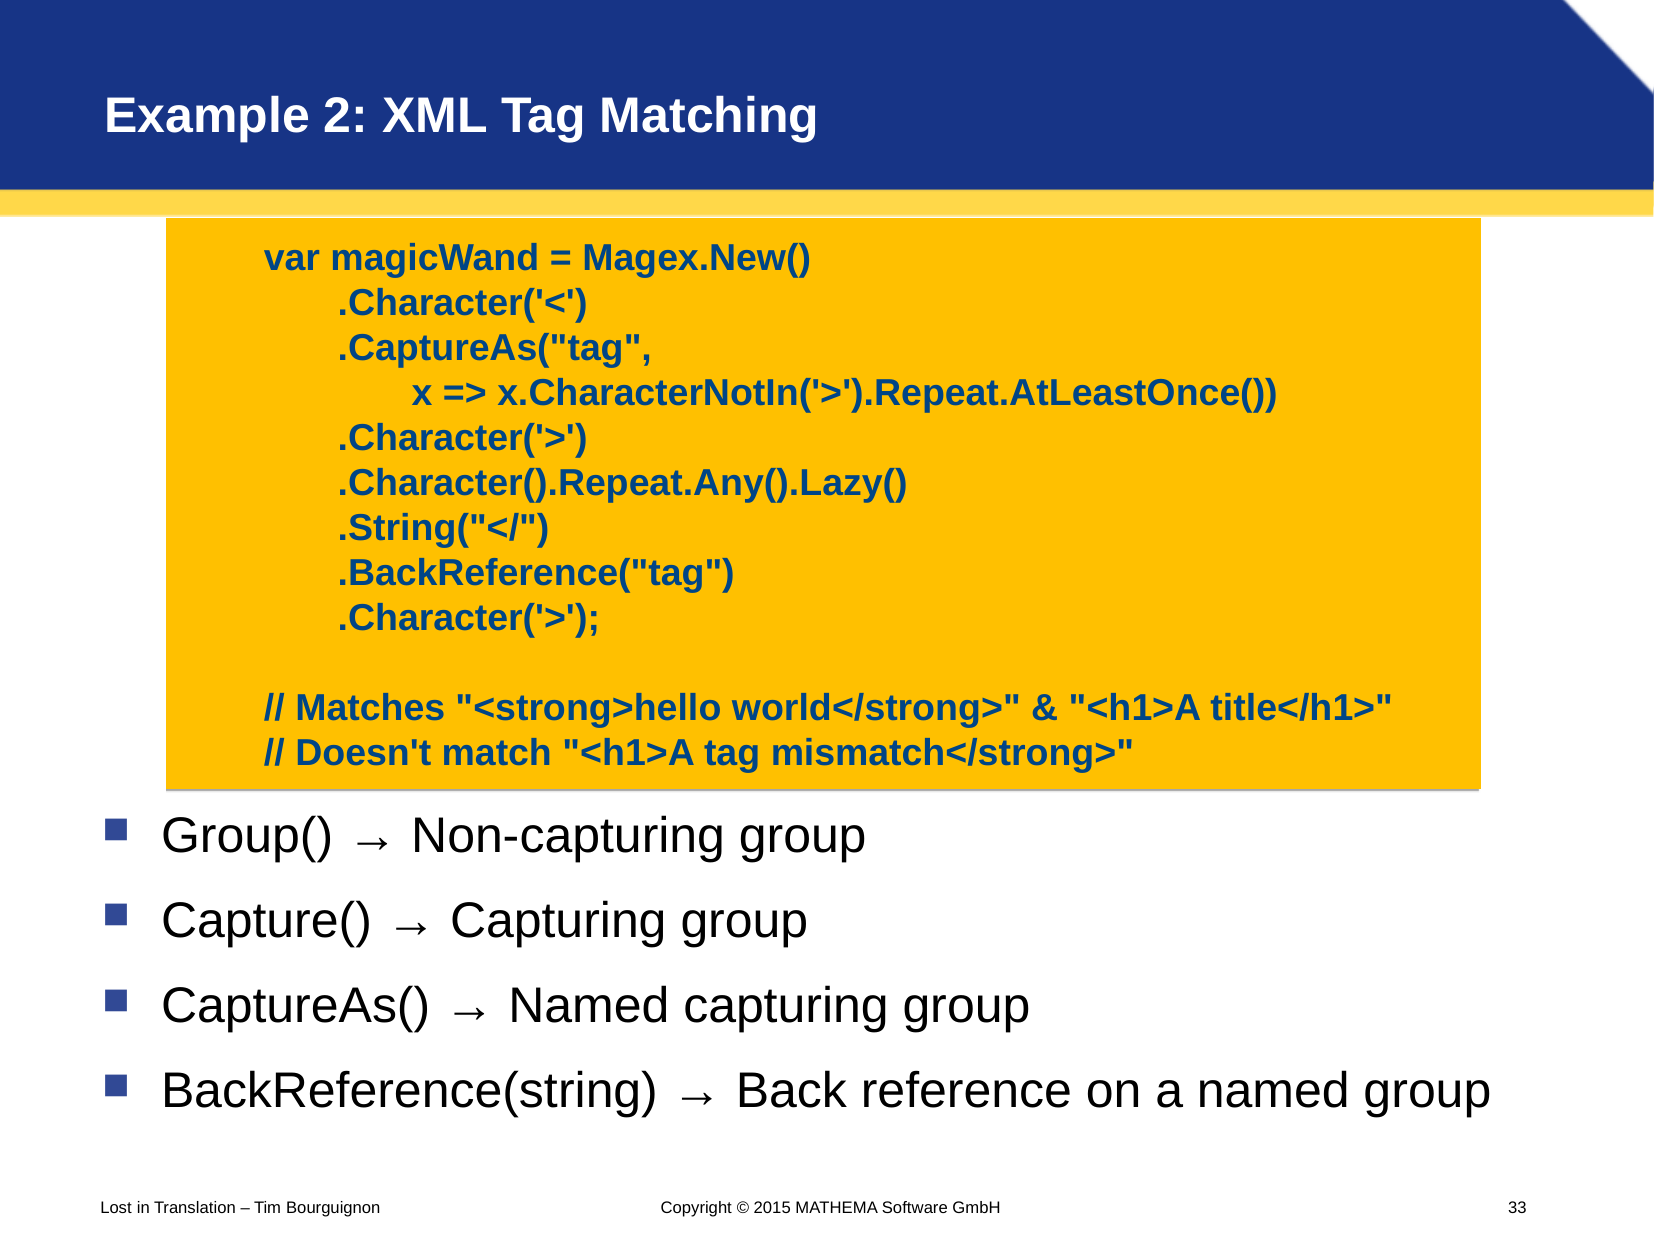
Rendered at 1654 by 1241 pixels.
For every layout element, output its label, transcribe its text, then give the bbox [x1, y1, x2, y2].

title Example 2: XML Tag Matching [104, 69, 1176, 162]
picture [0, 0, 1654, 1241]
text_box var magicWand = Magex.New() .Character('<') .CaptureAs("tag", x => x.CharacterNotIn('>').Repeat.AtLeastOnce()) .Character('>') .Character().Repeat.Any().Lazy() .String("</") .BackReference("tag") .Character('>'); // Matches "<strong>hello world</strong>" & "<h1>A title</h1>" // Doesn't match "<h1>A tag mismatch</strong>" [166, 218, 1481, 789]
list Group() → Non-capturing group Capture() → Capturing group CaptureAs() → Named capturing group BackReference(string) → Back reference on a named group [101, 295, 1528, 1139]
